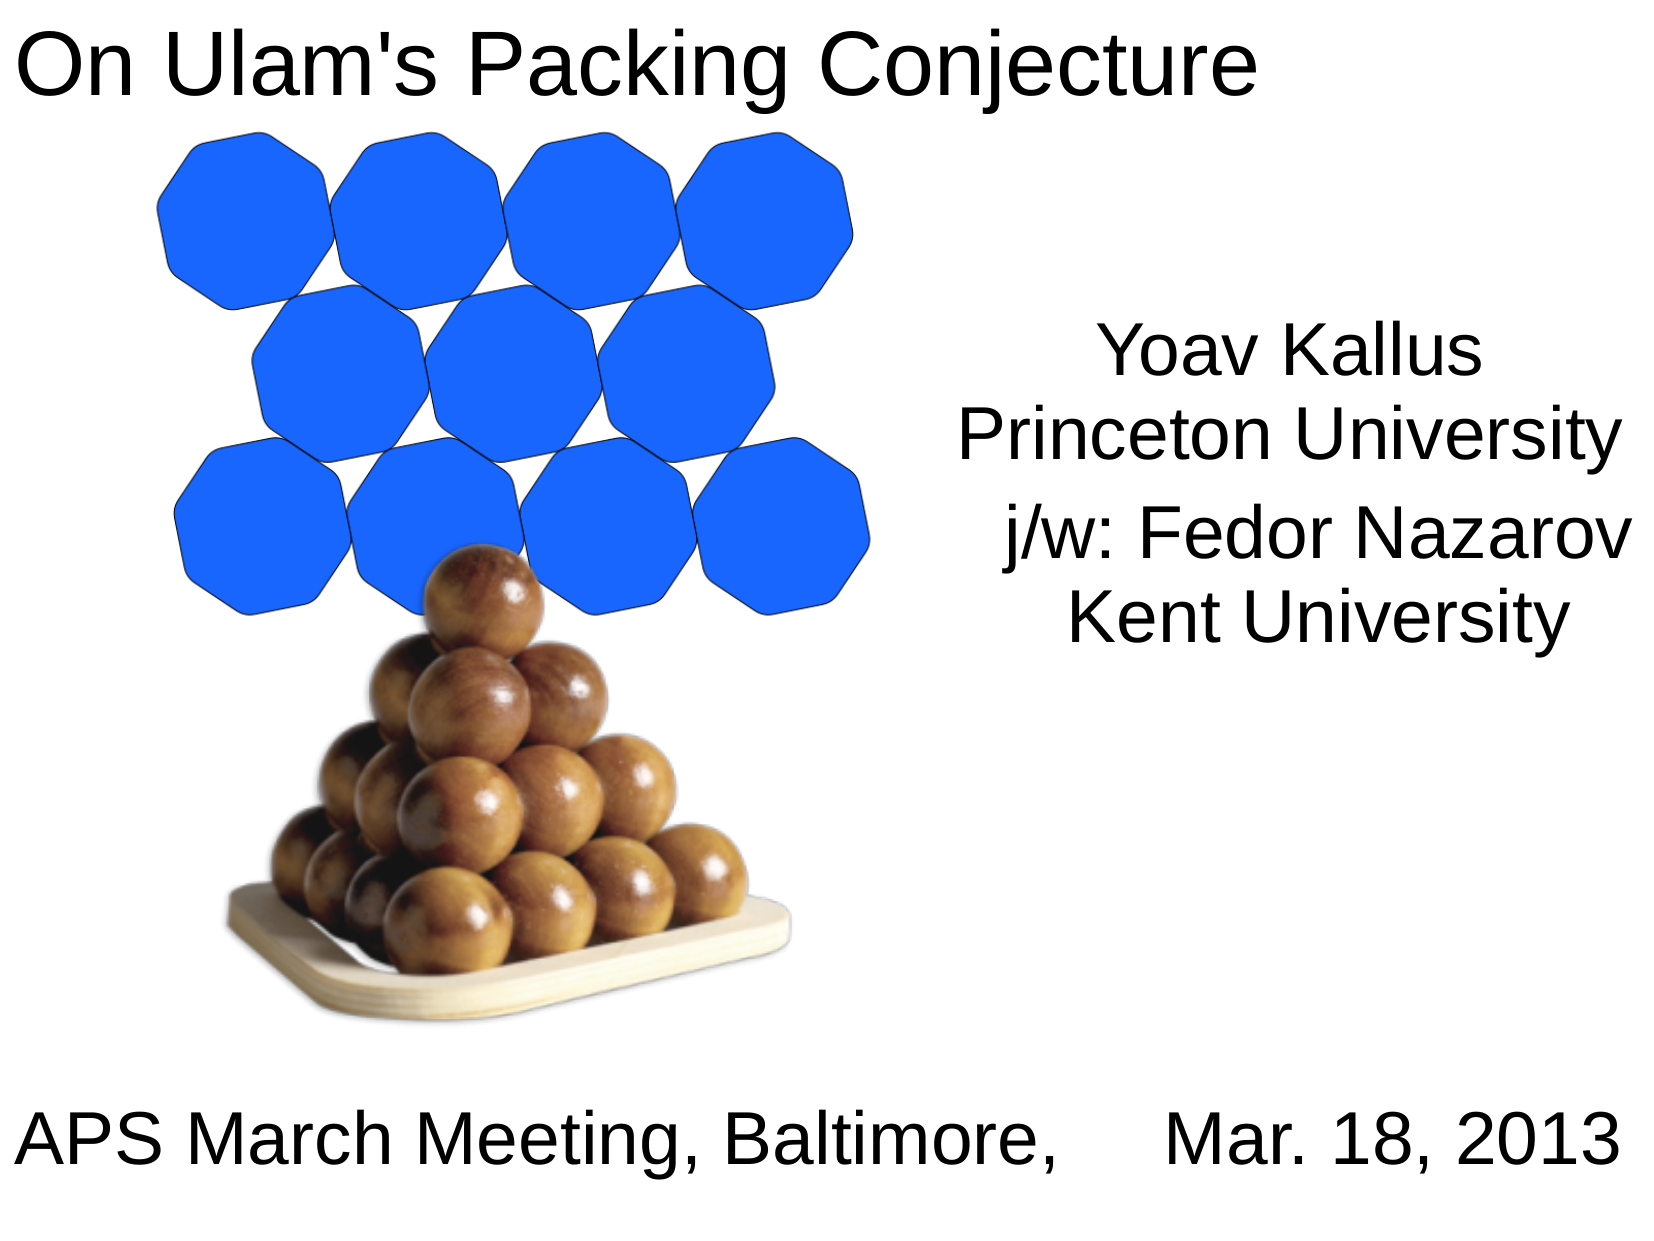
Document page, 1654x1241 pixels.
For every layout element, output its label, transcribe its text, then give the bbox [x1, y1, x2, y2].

text_box APS March Meeting, Baltimore, Mar. 18, 2013 [0, 1005, 1639, 1241]
text_box j/w: Fedor Nazarov Kent University [900, 483, 1654, 667]
text_box On Ulam's Packing Conjecture [0, 5, 1654, 226]
picture [142, 118, 885, 1129]
text_box Yoav Kallus Princeton University [930, 300, 1651, 483]
